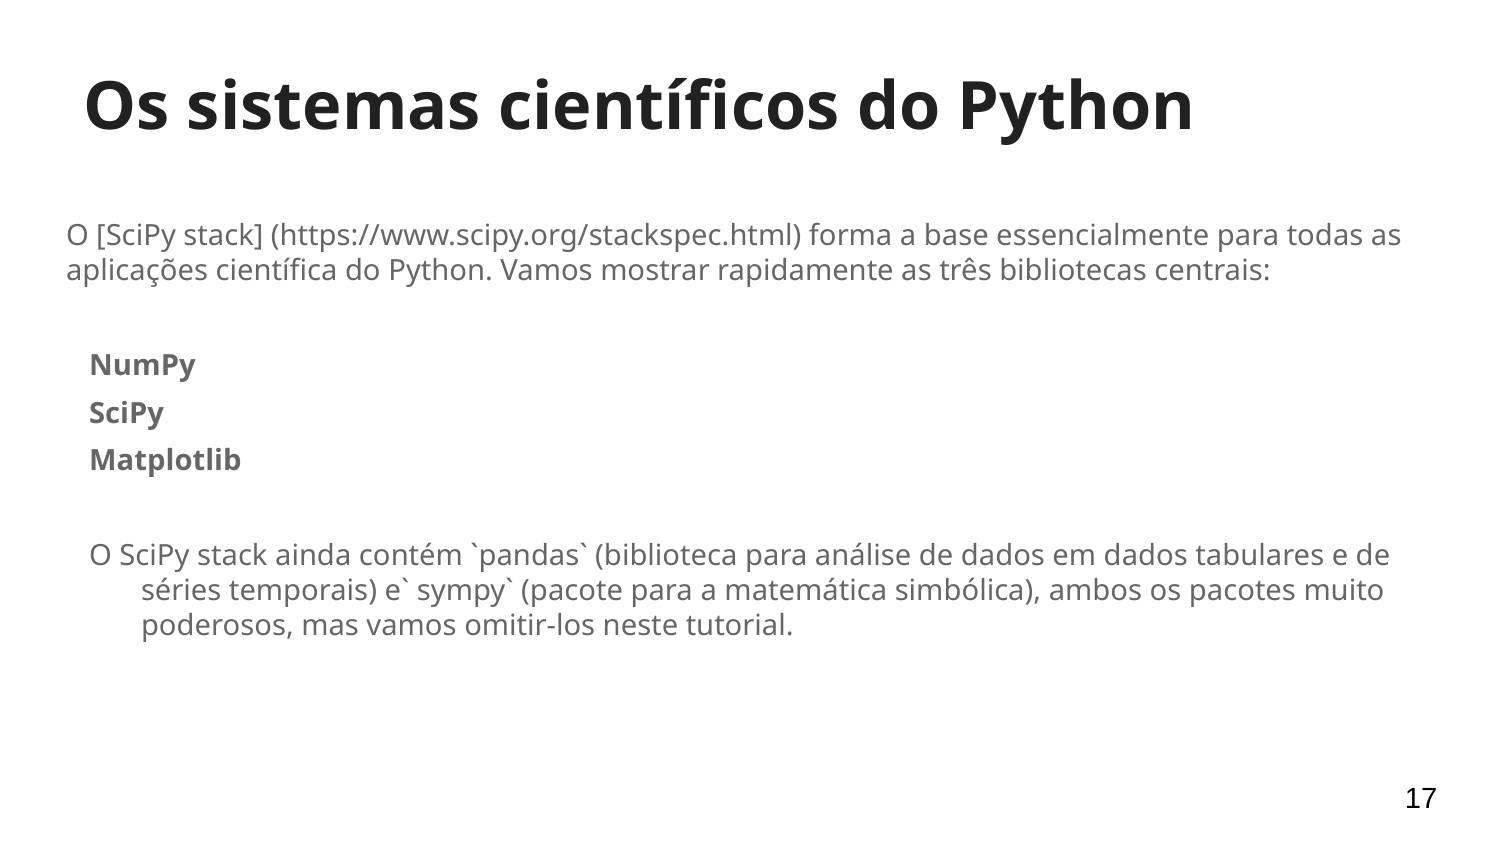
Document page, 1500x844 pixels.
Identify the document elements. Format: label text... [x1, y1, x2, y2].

list O [SciPy stack] (https://www.scipy.org/stackspec.html) forma a base essencialmente para todas as aplicações científica do Python. Vamos mostrar rapidamente as três bibliotecas centrais: NumPy SciPy Matplotlib O SciPy stack ainda contém `pandas` (biblioteca para análise de dados em dados tabulares e de séries temporais) e` sympy` (pacote para a matemática simbólica), ambos os pacotes muito poderosos, mas vamos omitir-los neste tutorial. [51, 201, 1449, 750]
slide_number <number> [1389, 764, 1480, 830]
title Os sistemas científicos do Python [51, 48, 1449, 180]
